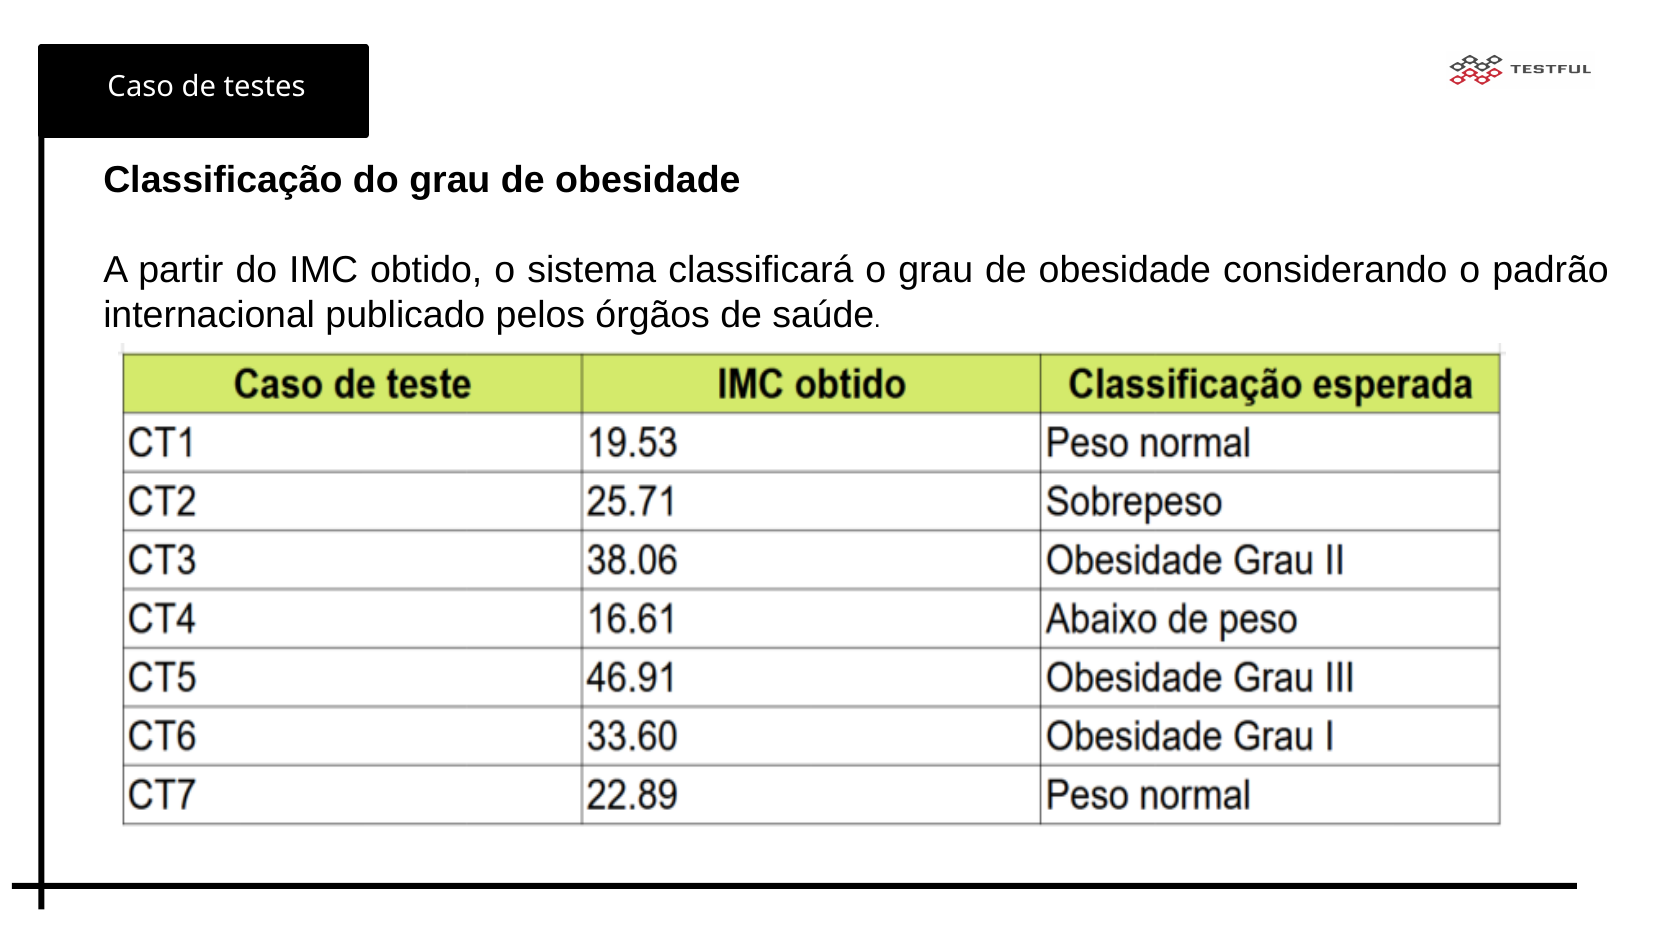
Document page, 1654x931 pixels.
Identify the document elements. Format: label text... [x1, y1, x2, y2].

picture [118, 343, 1506, 838]
text_box [41, 47, 366, 136]
picture [1446, 51, 1595, 89]
text_box Classificação do grau de obesidade A partir do IMC obtido, o sistema classificará o grau de obesidade considerando o padrão internacional publicado pelos órgãos de saúde. [88, 147, 1624, 680]
text_box Caso de testes [58, 51, 355, 119]
